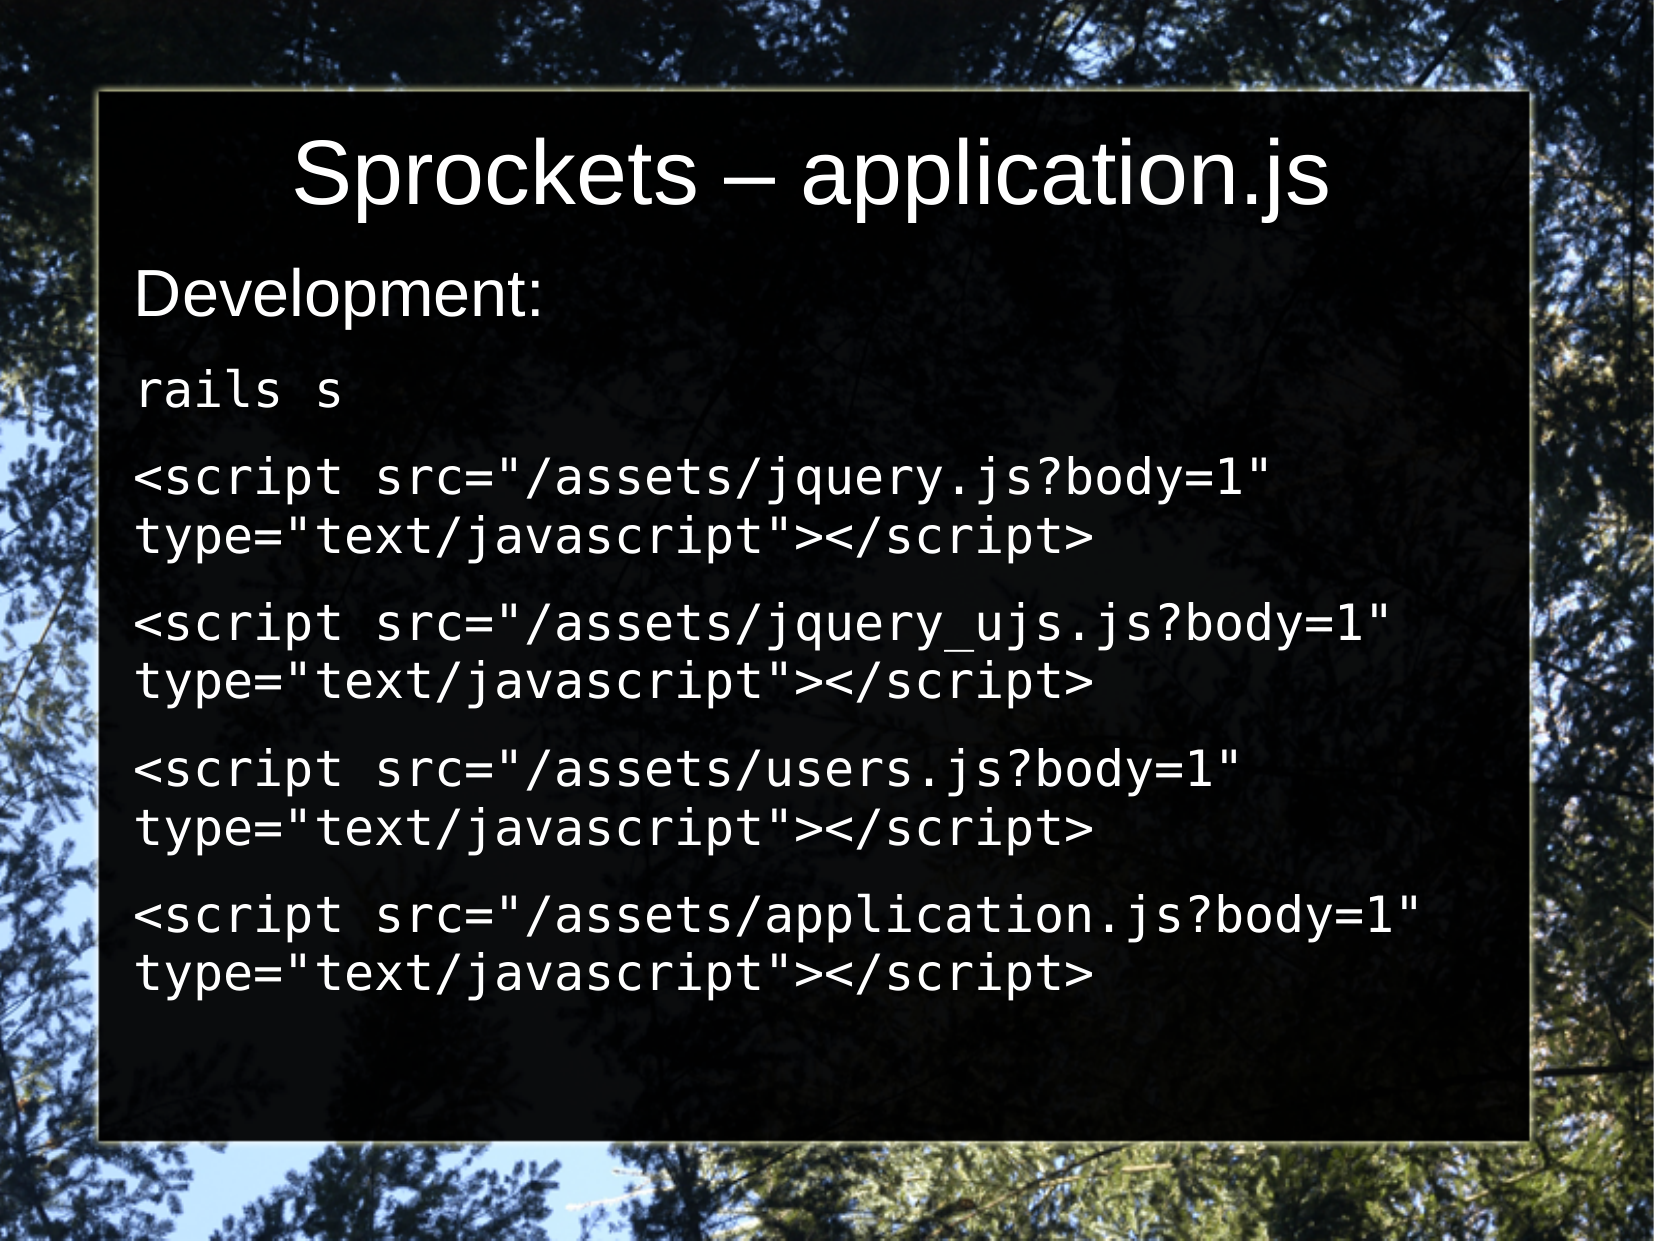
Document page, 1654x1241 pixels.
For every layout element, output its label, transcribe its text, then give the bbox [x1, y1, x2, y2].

list Development: rails s <script src="/assets/jquery.js?body=1" type="text/javascript"></script> <script src="/assets/jquery_ujs.js?body=1" type="text/javascript"></script> <script src="/assets/users.js?body=1" type="text/javascript"></script> <script src="/assets/application.js?body=1" type="text/javascript"></script> [134, 256, 1516, 1038]
title Sprockets – application.js [88, 88, 1536, 257]
picture [0, 0, 1654, 1241]
